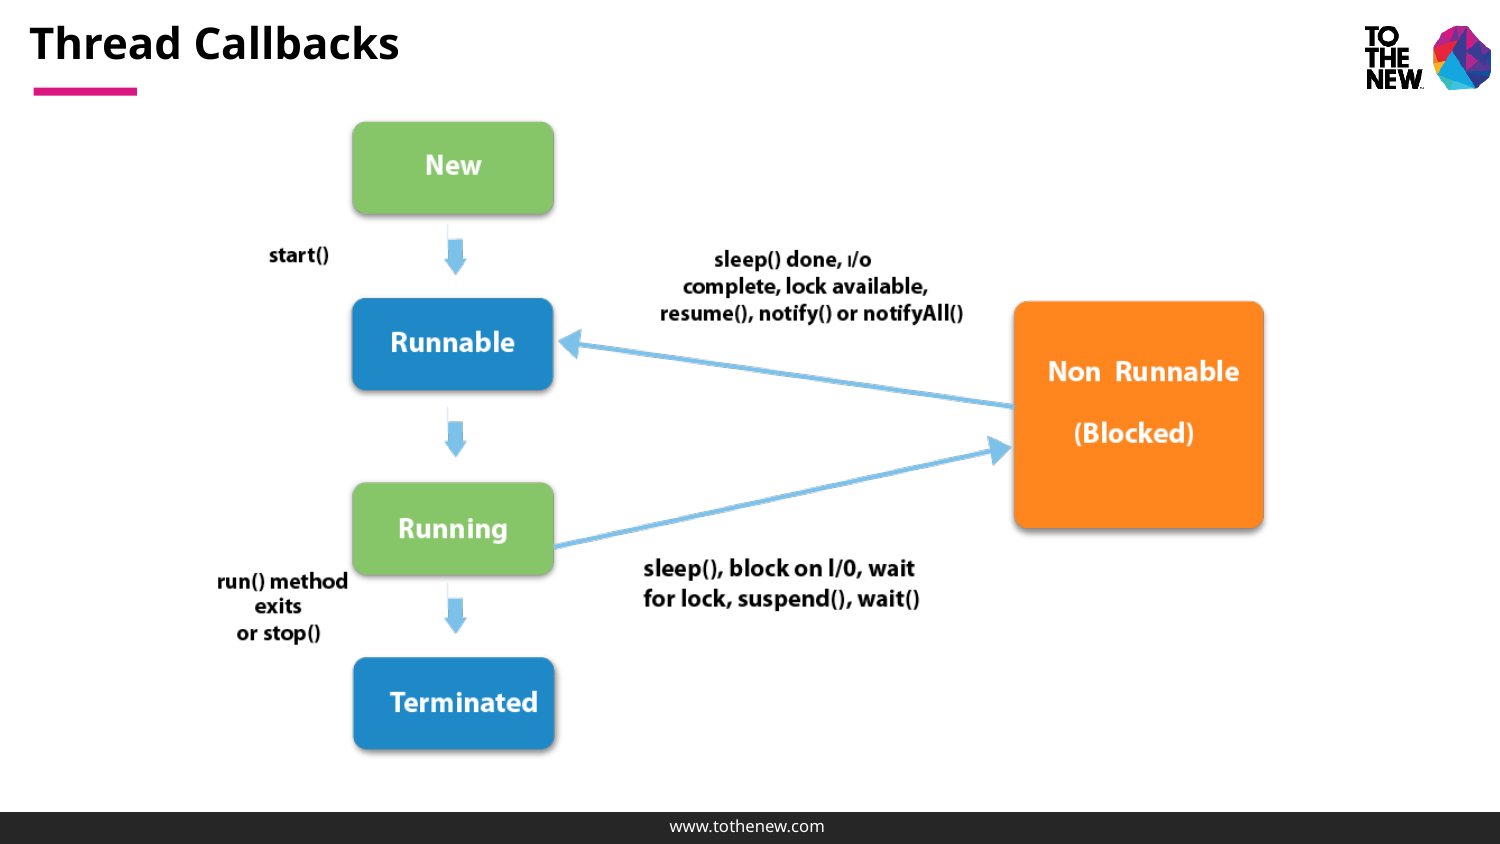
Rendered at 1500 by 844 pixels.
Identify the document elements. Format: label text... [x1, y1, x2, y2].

picture [216, 84, 1304, 794]
picture [1350, 0, 1500, 116]
title Thread Callbacks [14, 14, 1350, 85]
